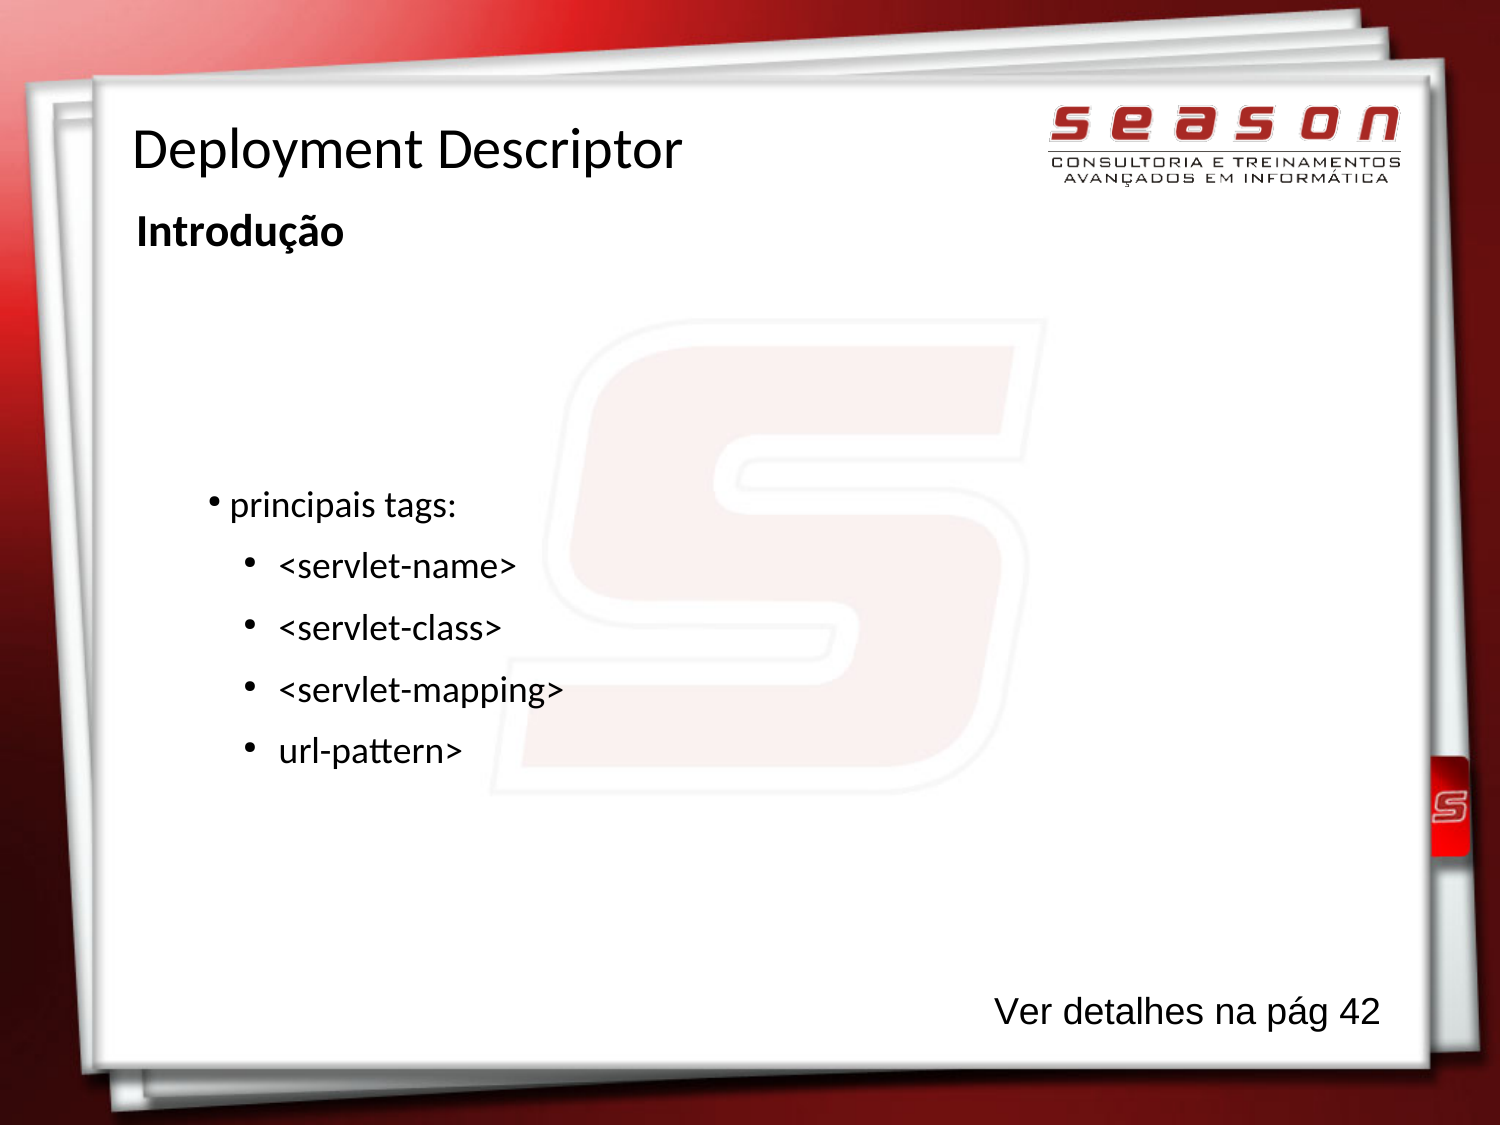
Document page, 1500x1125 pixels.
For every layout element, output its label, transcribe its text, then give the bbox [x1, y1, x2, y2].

text_box Introdução [119, 200, 1240, 256]
text_box principais tags: <servlet-name> <servlet-class> <servlet-mapping> url-pattern> [207, 357, 1328, 894]
text_box Ver detalhes na pág 42 [708, 979, 1396, 1040]
picture [0, 0, 1500, 1125]
title Deployment Descriptor [118, 33, 1394, 257]
